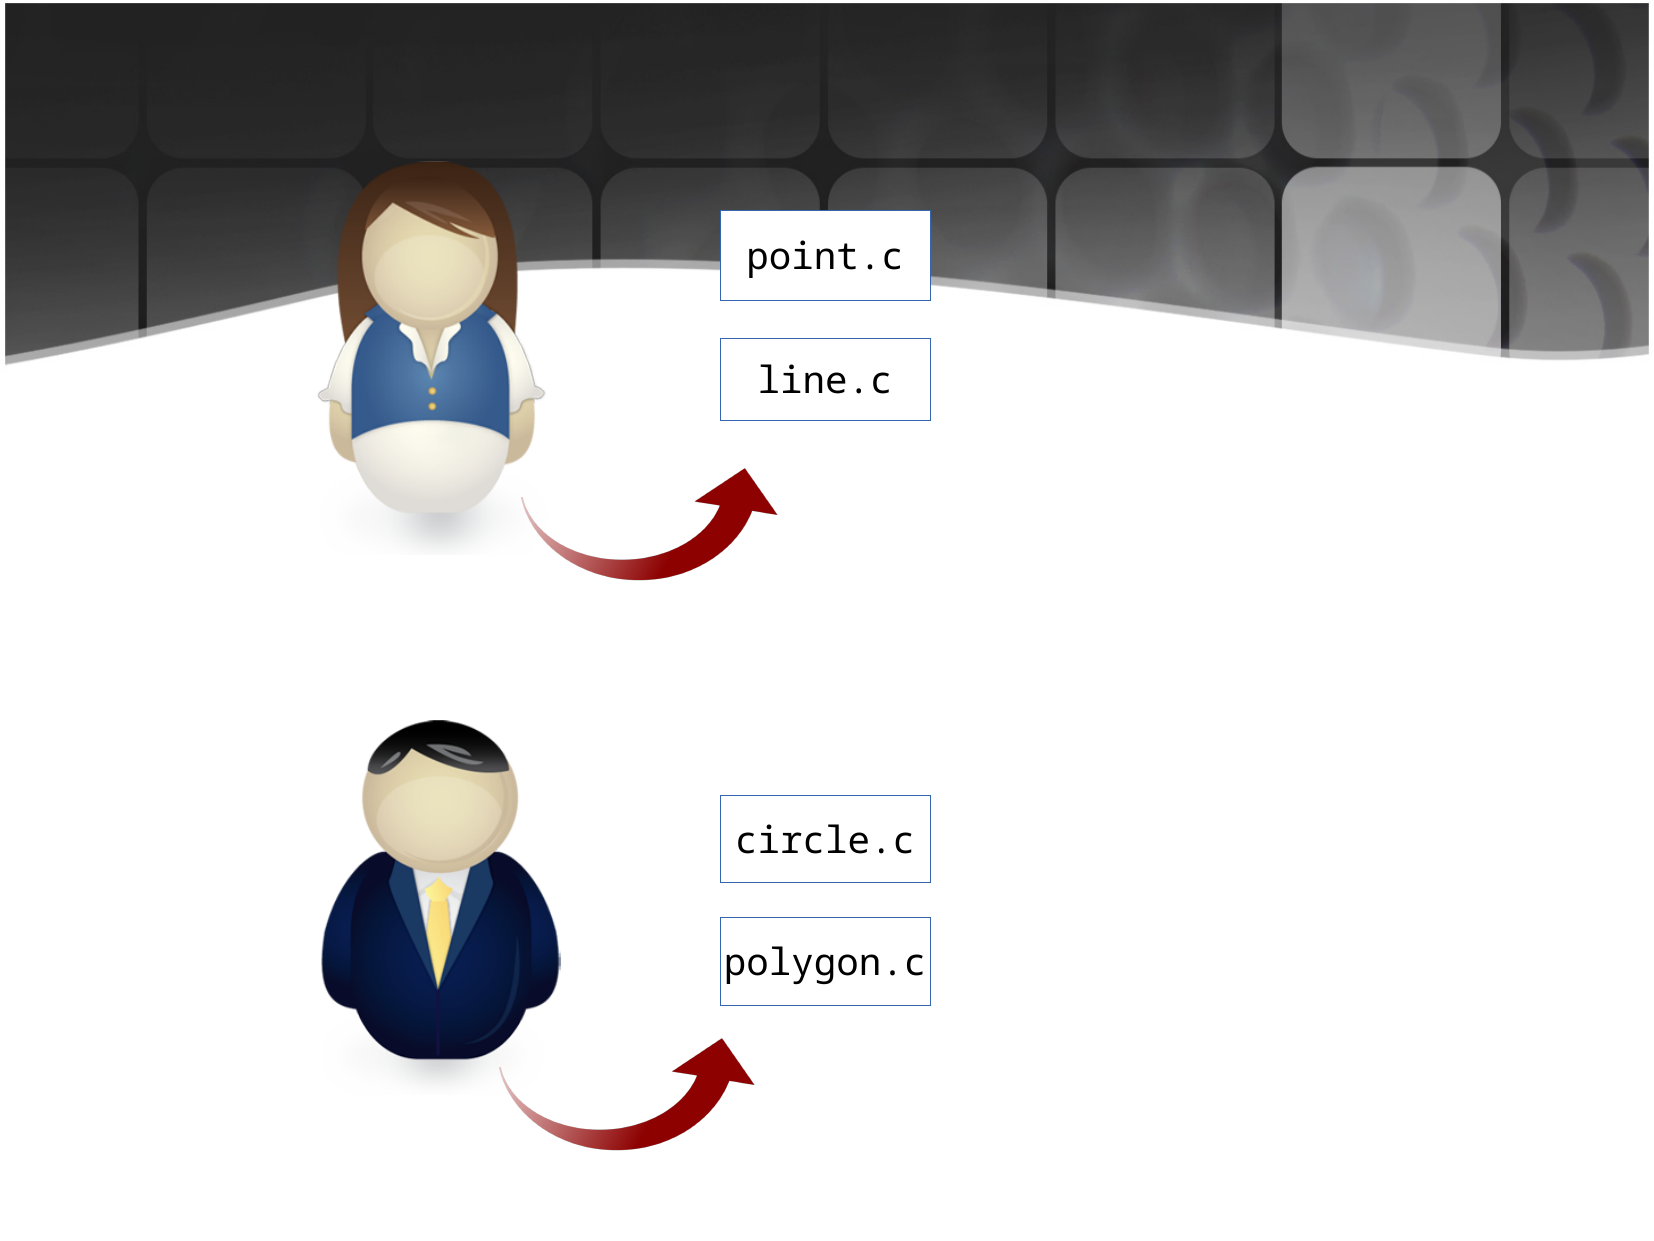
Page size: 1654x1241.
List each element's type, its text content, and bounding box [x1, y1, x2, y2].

text_box polygon.c [720, 917, 931, 1006]
text_box line.c [720, 338, 931, 421]
text_box circle.c [720, 795, 931, 883]
picture [0, 0, 1654, 1241]
text_box point.c [720, 210, 931, 301]
